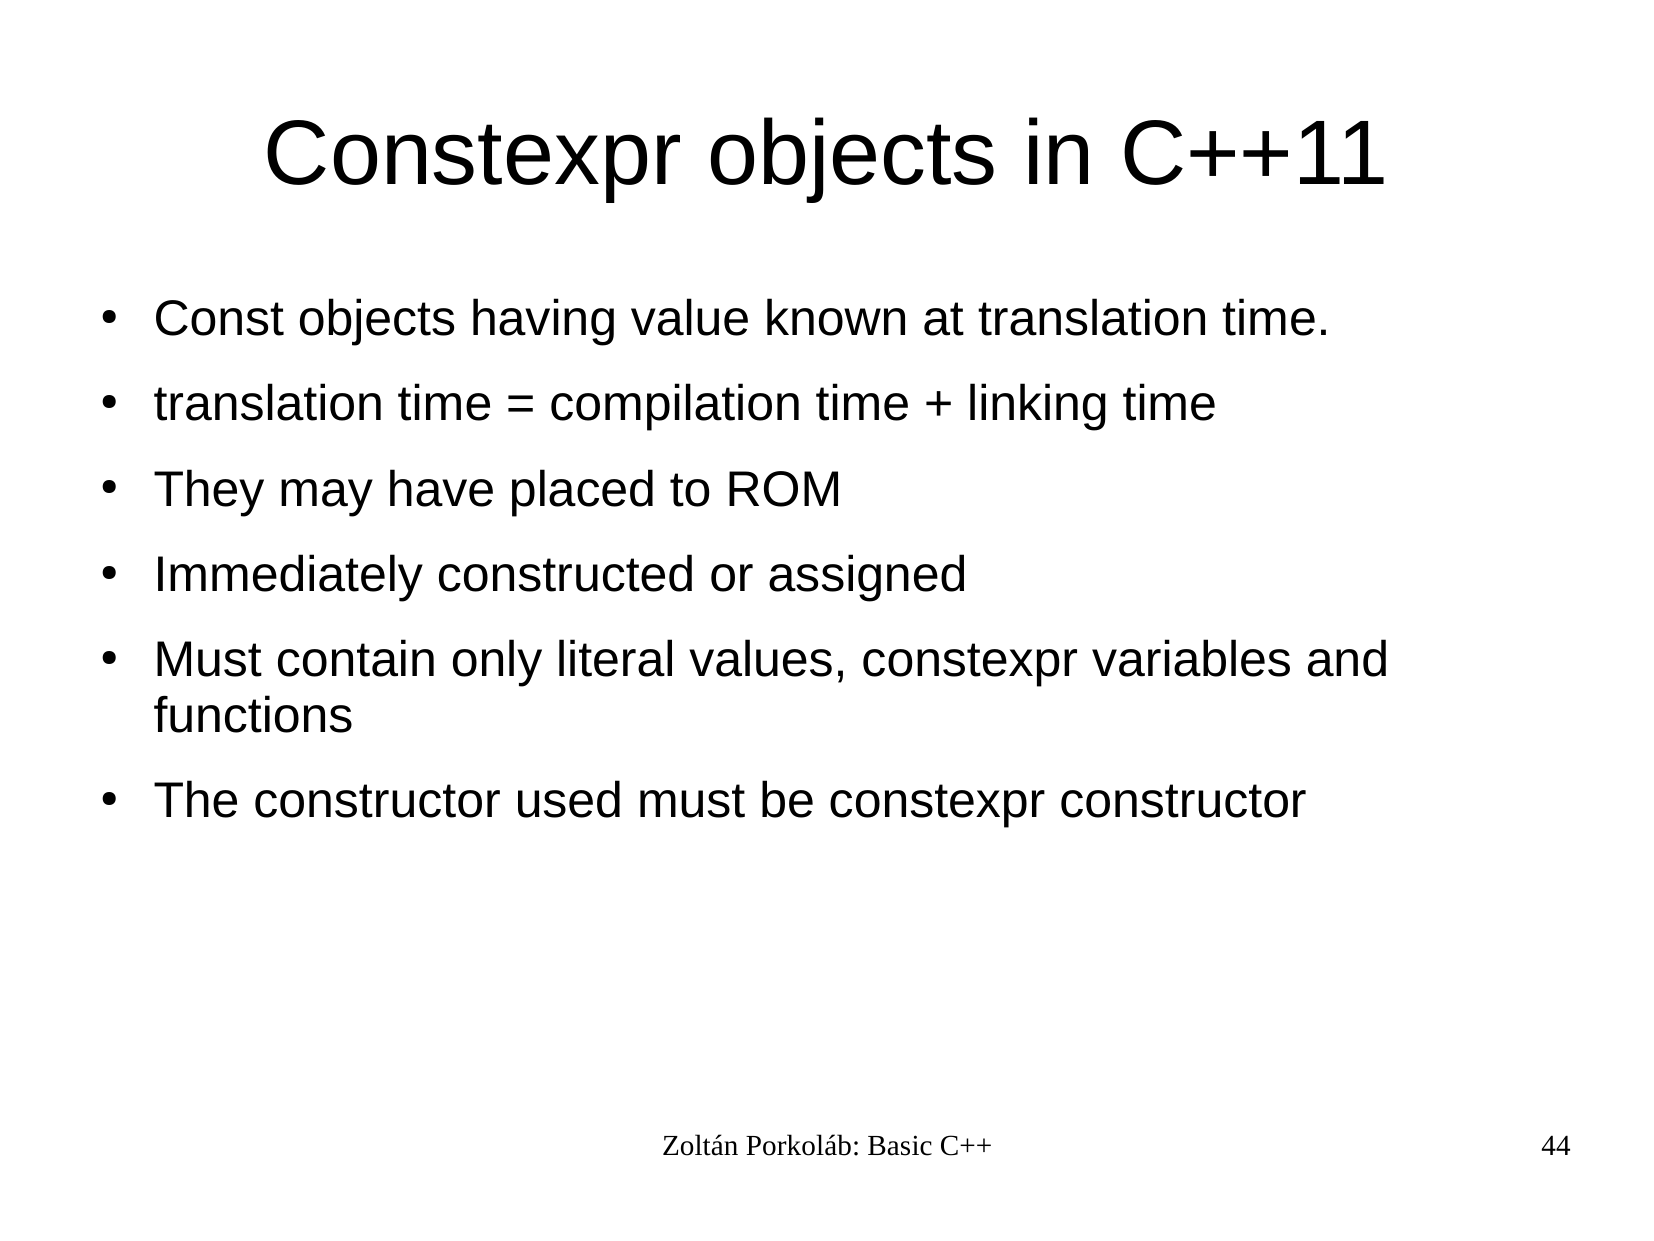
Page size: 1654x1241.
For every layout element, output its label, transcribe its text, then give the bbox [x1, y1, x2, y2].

title Constexpr objects in C++11 [82, 49, 1571, 257]
list Const objects having value known at translation time. translation time = compilation time + linking time They may have placed to ROM Immediately constructed or assigned Must contain only literal values, constexpr variables and functions The constructor used must be constexpr constructor [82, 290, 1571, 1010]
